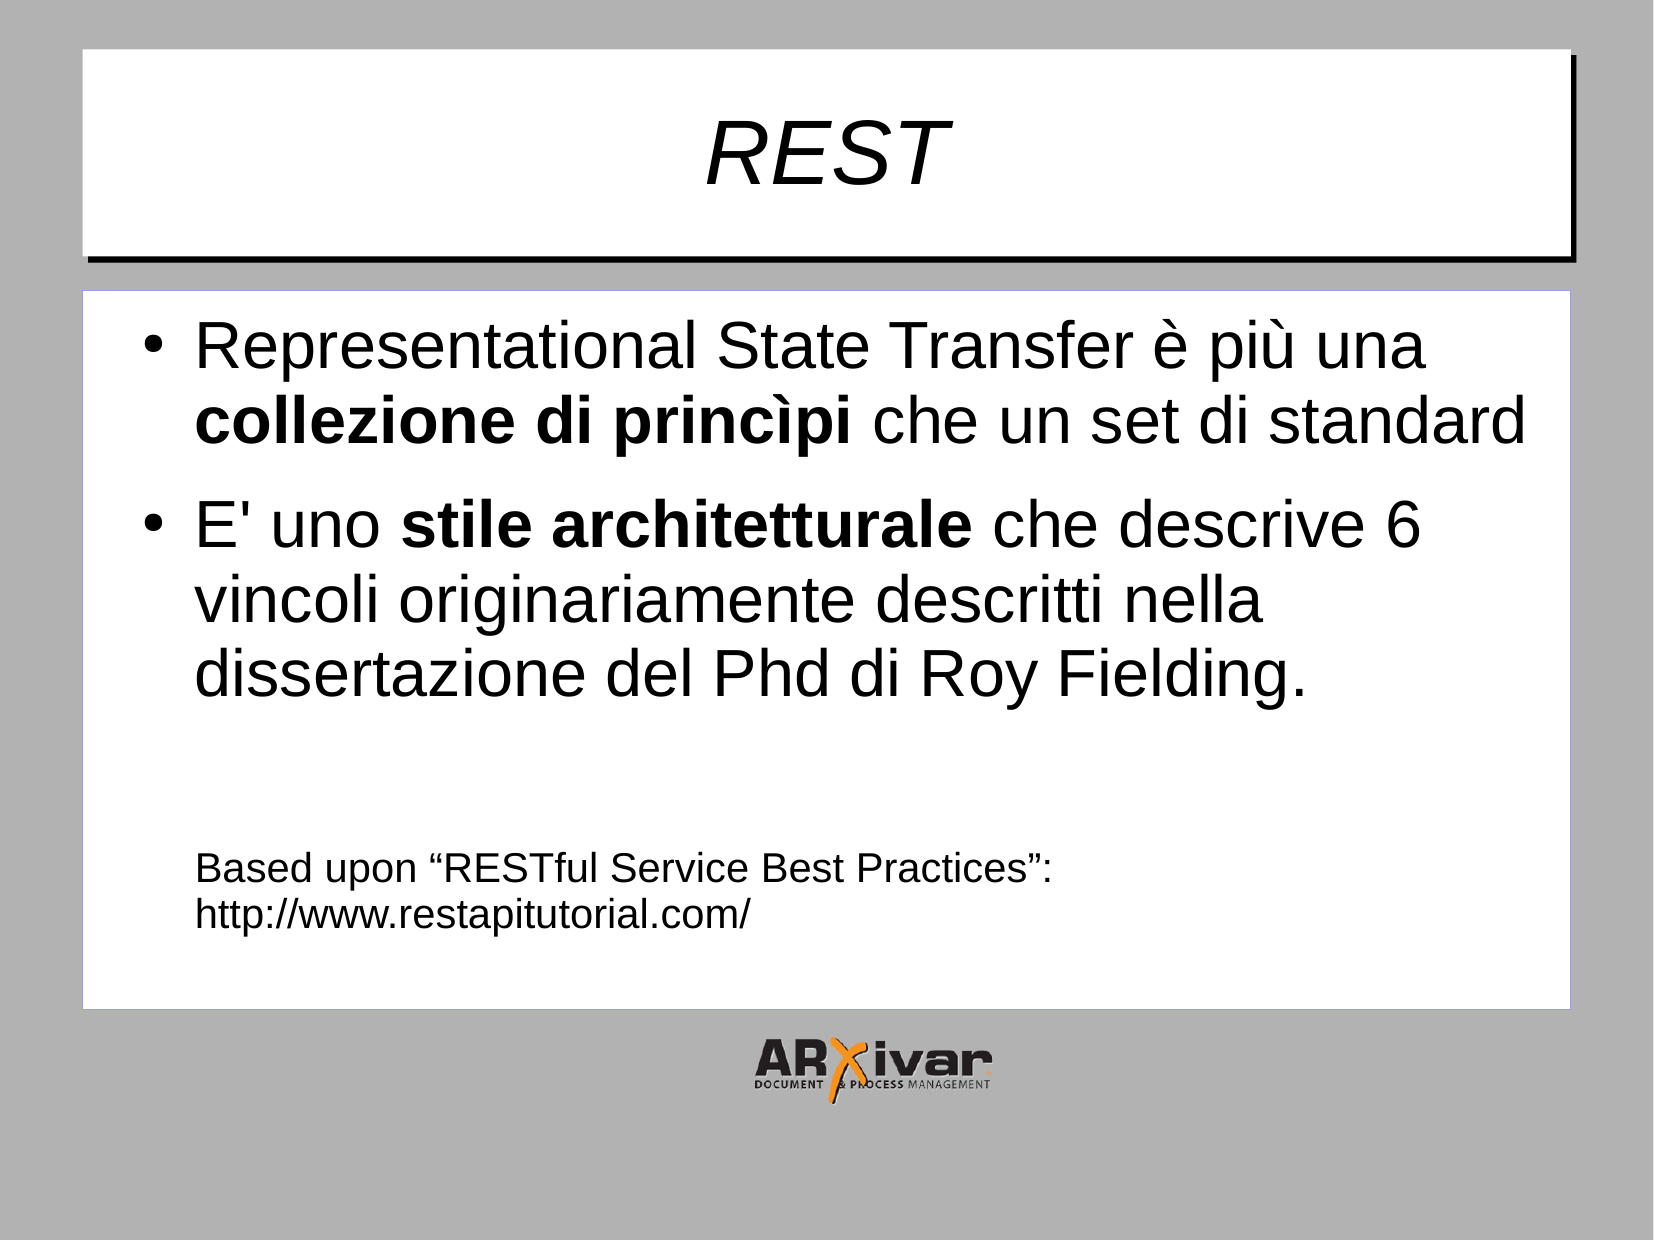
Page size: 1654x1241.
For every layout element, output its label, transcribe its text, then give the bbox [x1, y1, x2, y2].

list Representational State Transfer è più una collezione di princìpi che un set di standard E' uno stile architetturale che descrive 6 vincoli originariamente descritti nella dissertazione del Phd di Roy Fielding. Based upon “RESTful Service Best Practices”: http://www.restapitutorial.com/ [82, 290, 1571, 1010]
title REST [82, 49, 1571, 257]
picture [755, 1031, 993, 1111]
